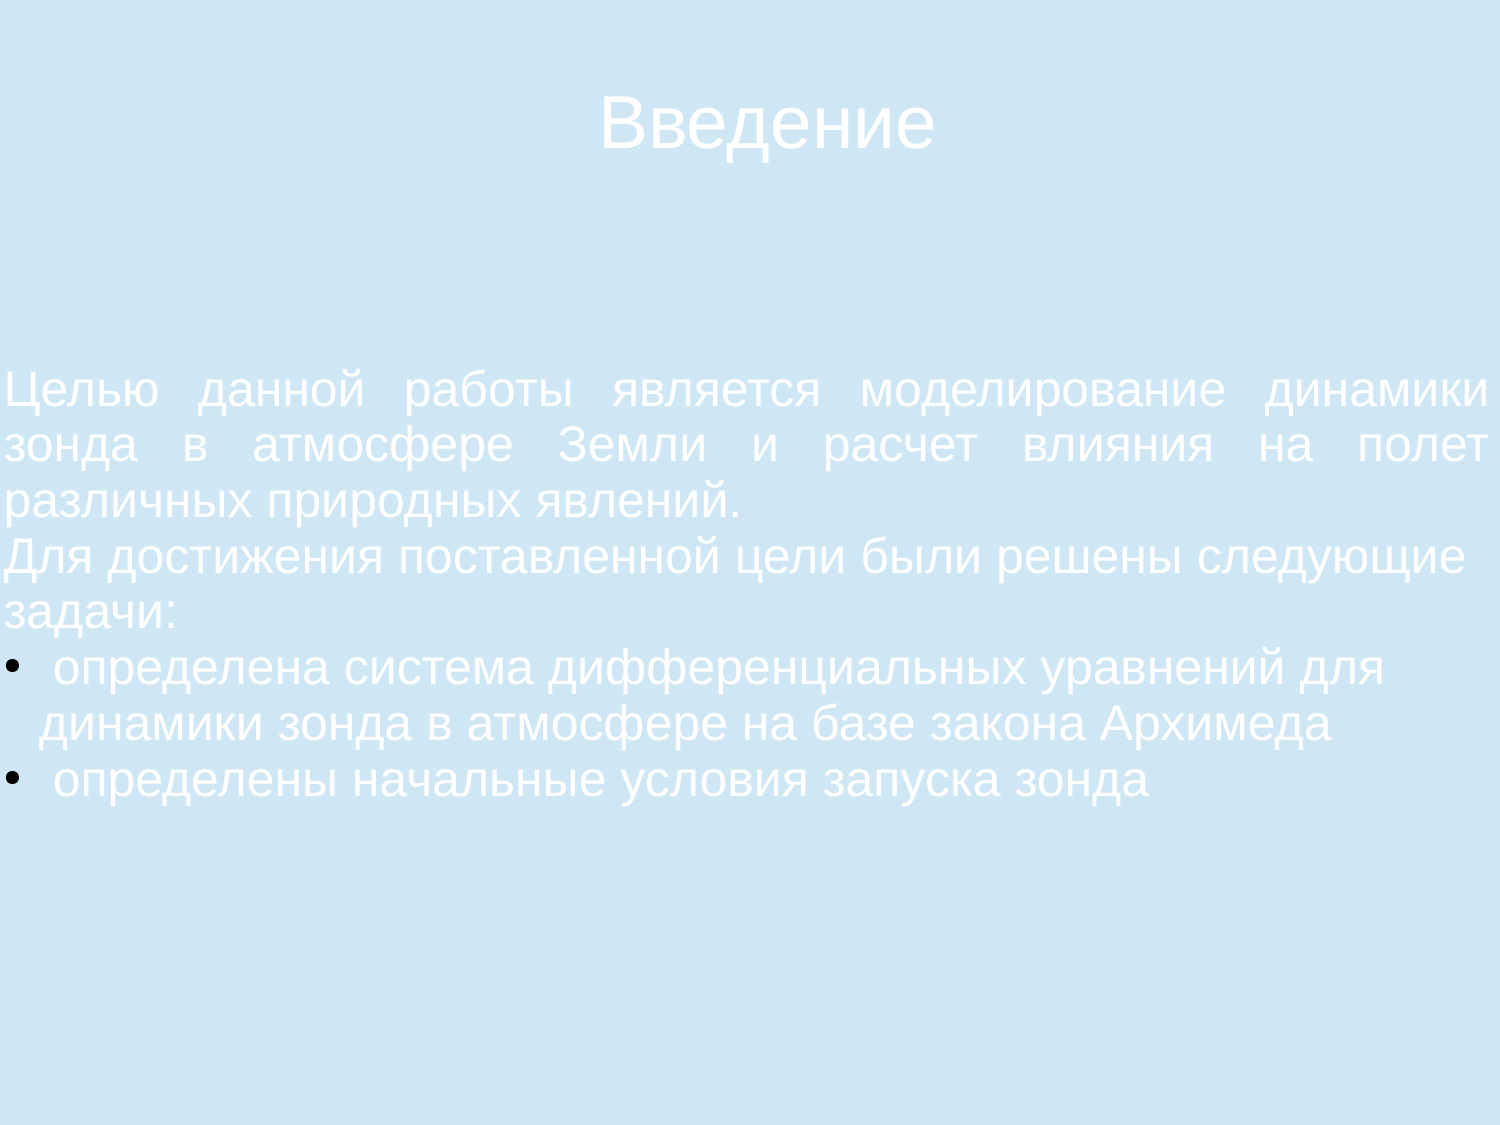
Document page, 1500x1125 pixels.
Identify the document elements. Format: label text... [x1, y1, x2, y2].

text_box Целью данной работы является моделирование динамики зонда в атмосфере Земли и расчет влияния на полет различных природных явлений. Для достижения поставленной цели были решены следующие задачи: определена система дифференциальных уравнений для динамики зонда в атмосфере на базе закона Архимеда определены начальные условия запуска зонда [0, 297, 1500, 870]
title Введение [55, 25, 1406, 213]
